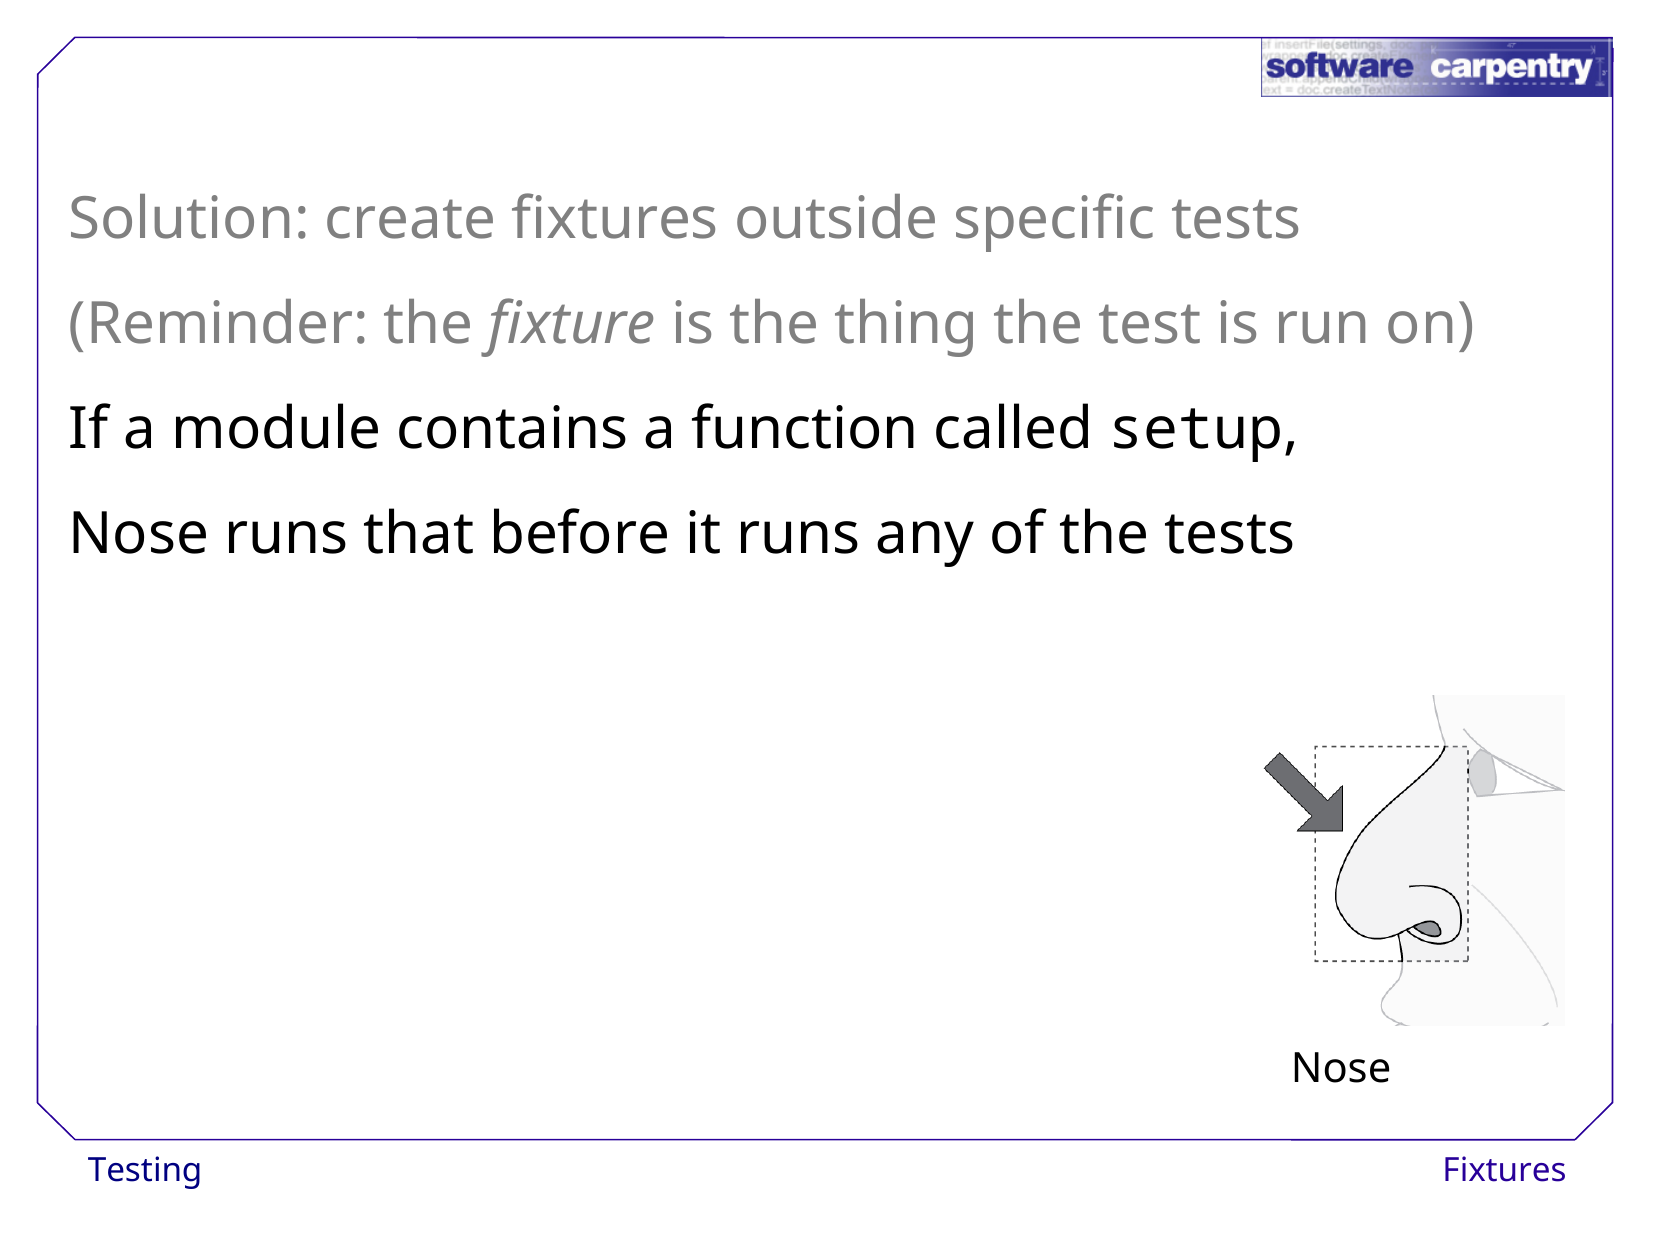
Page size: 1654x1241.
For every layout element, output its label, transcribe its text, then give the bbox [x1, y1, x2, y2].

text_box Solution: create fixtures outside specific tests (Reminder: the fixture is the thing the test is run on) If a module contains a function called setup, Nose runs that before it runs any of the tests [53, 137, 1640, 574]
text_box Nose [1276, 1026, 1557, 1099]
picture [1234, 695, 1565, 1026]
picture [1261, 39, 1613, 97]
